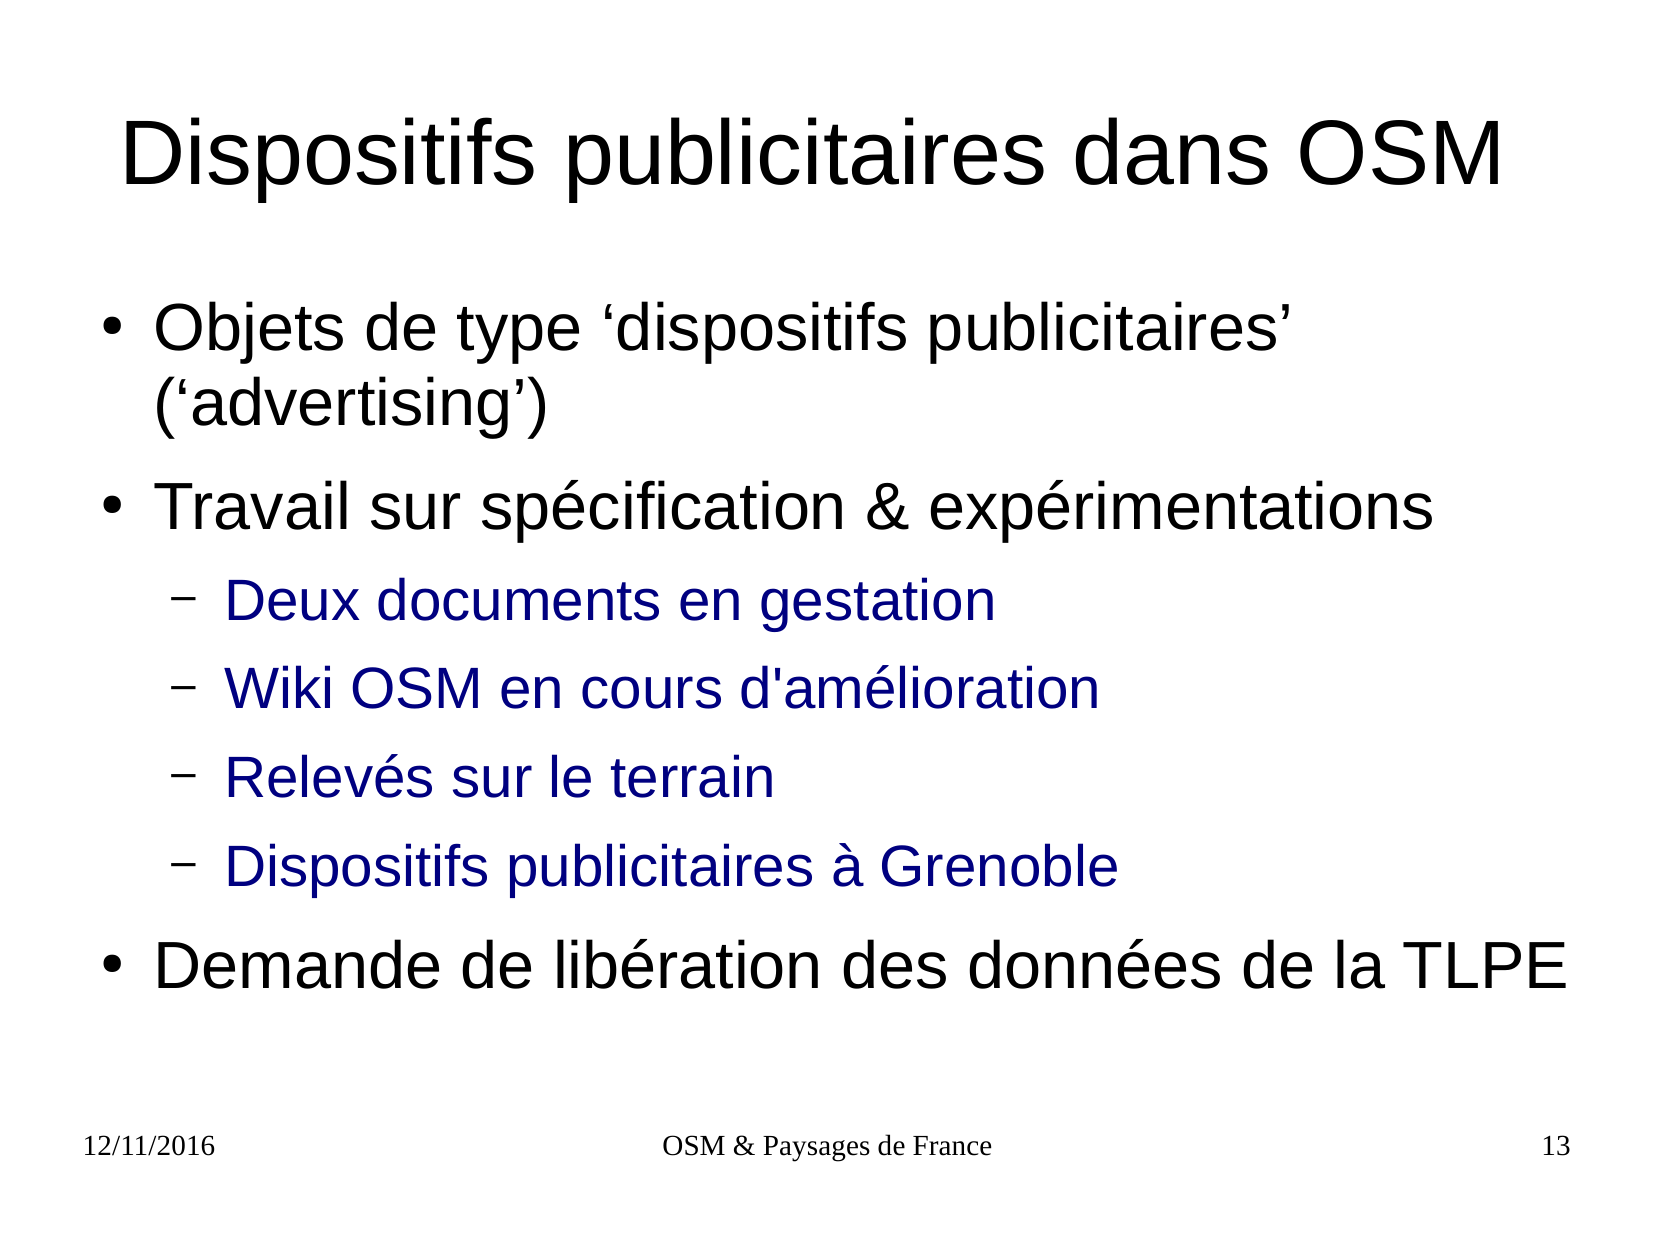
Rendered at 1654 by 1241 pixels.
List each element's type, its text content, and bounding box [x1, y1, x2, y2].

list Objets de type ‘dispositifs publicitaires’ (‘advertising’) Travail sur spécification & expérimentations Deux documents en gestation Wiki OSM en cours d'amélioration Relevés sur le terrain Dispositifs publicitaires à Grenoble Demande de libération des données de la TLPE [82, 290, 1571, 1010]
title Dispositifs publicitaires dans OSM [82, 49, 1571, 257]
